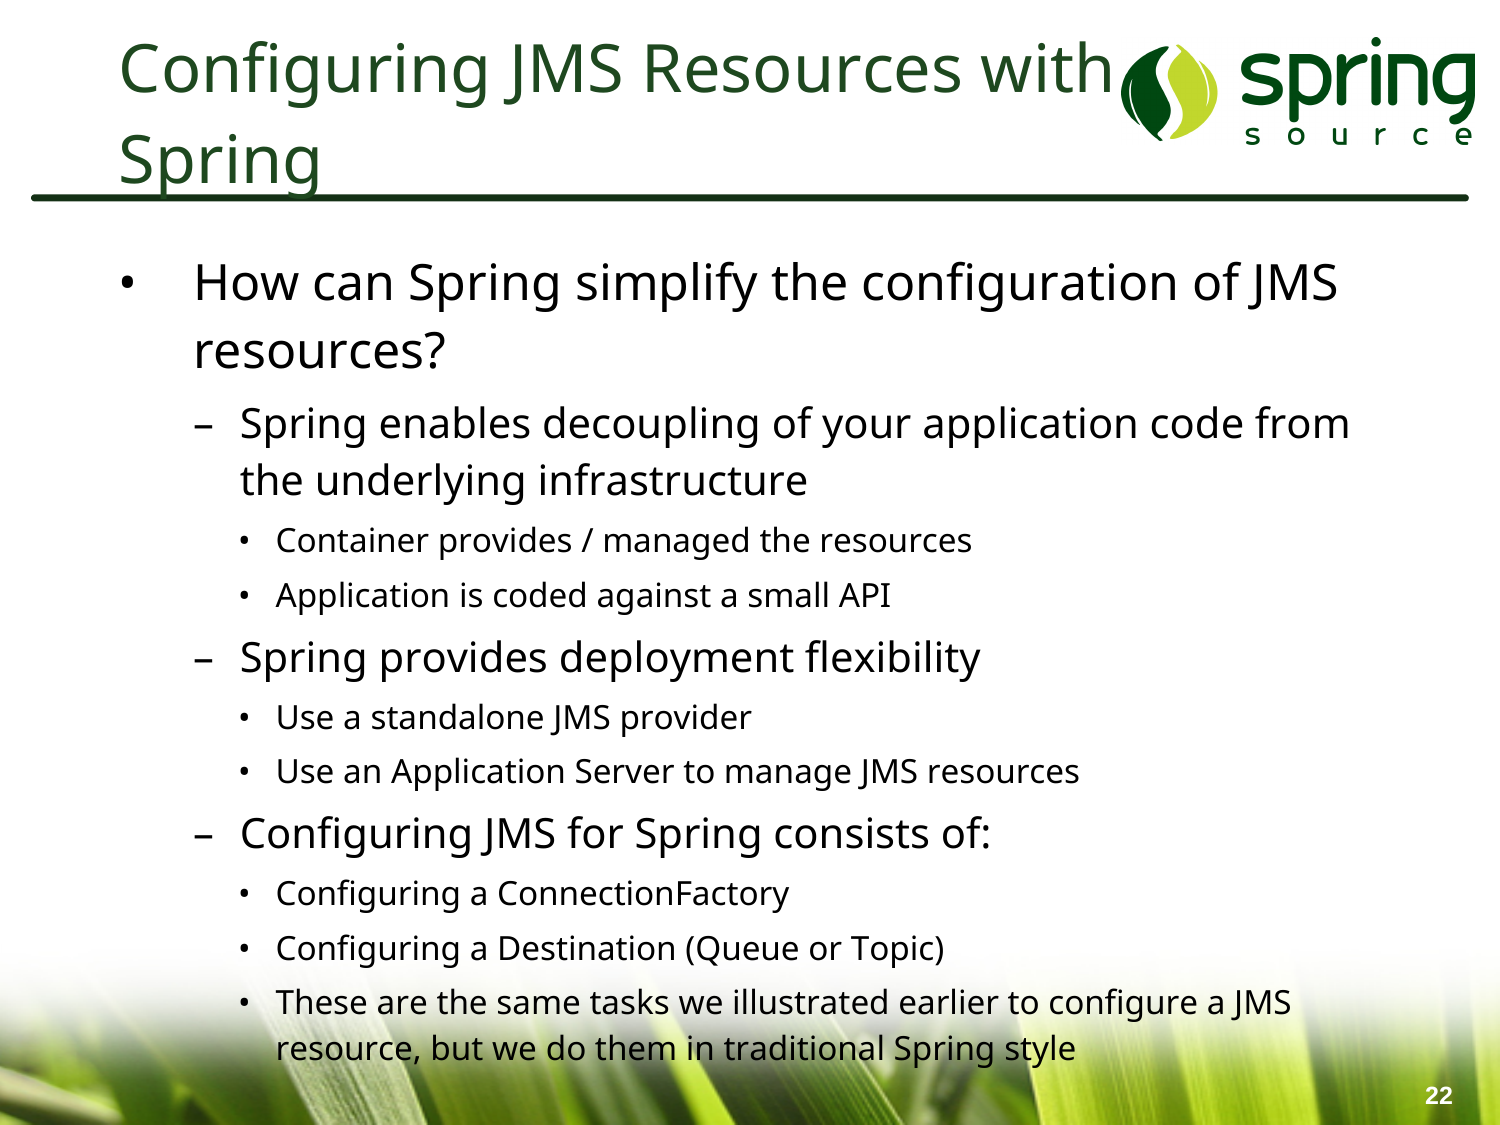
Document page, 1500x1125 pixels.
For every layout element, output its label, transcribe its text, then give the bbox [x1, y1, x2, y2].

picture [1136, 37, 1475, 145]
picture [0, 944, 1500, 1125]
title Configuring JMS Resources with Spring [103, 13, 1136, 191]
list How can Spring simplify the configuration of JMS resources? Spring enables decoupling of your application code from the underlying infrastructure Container provides / managed the resources Application is coded against a small API Spring provides deployment flexibility Use a standalone JMS provider Use an Application Server to manage JMS resources Configuring JMS for Spring consists of: Configuring a ConnectionFactory Configuring a Destination (Queue or Topic) These are the same tasks we illustrated earlier to configure a JMS resource, but we do them in traditional Spring style [103, 239, 1394, 1073]
